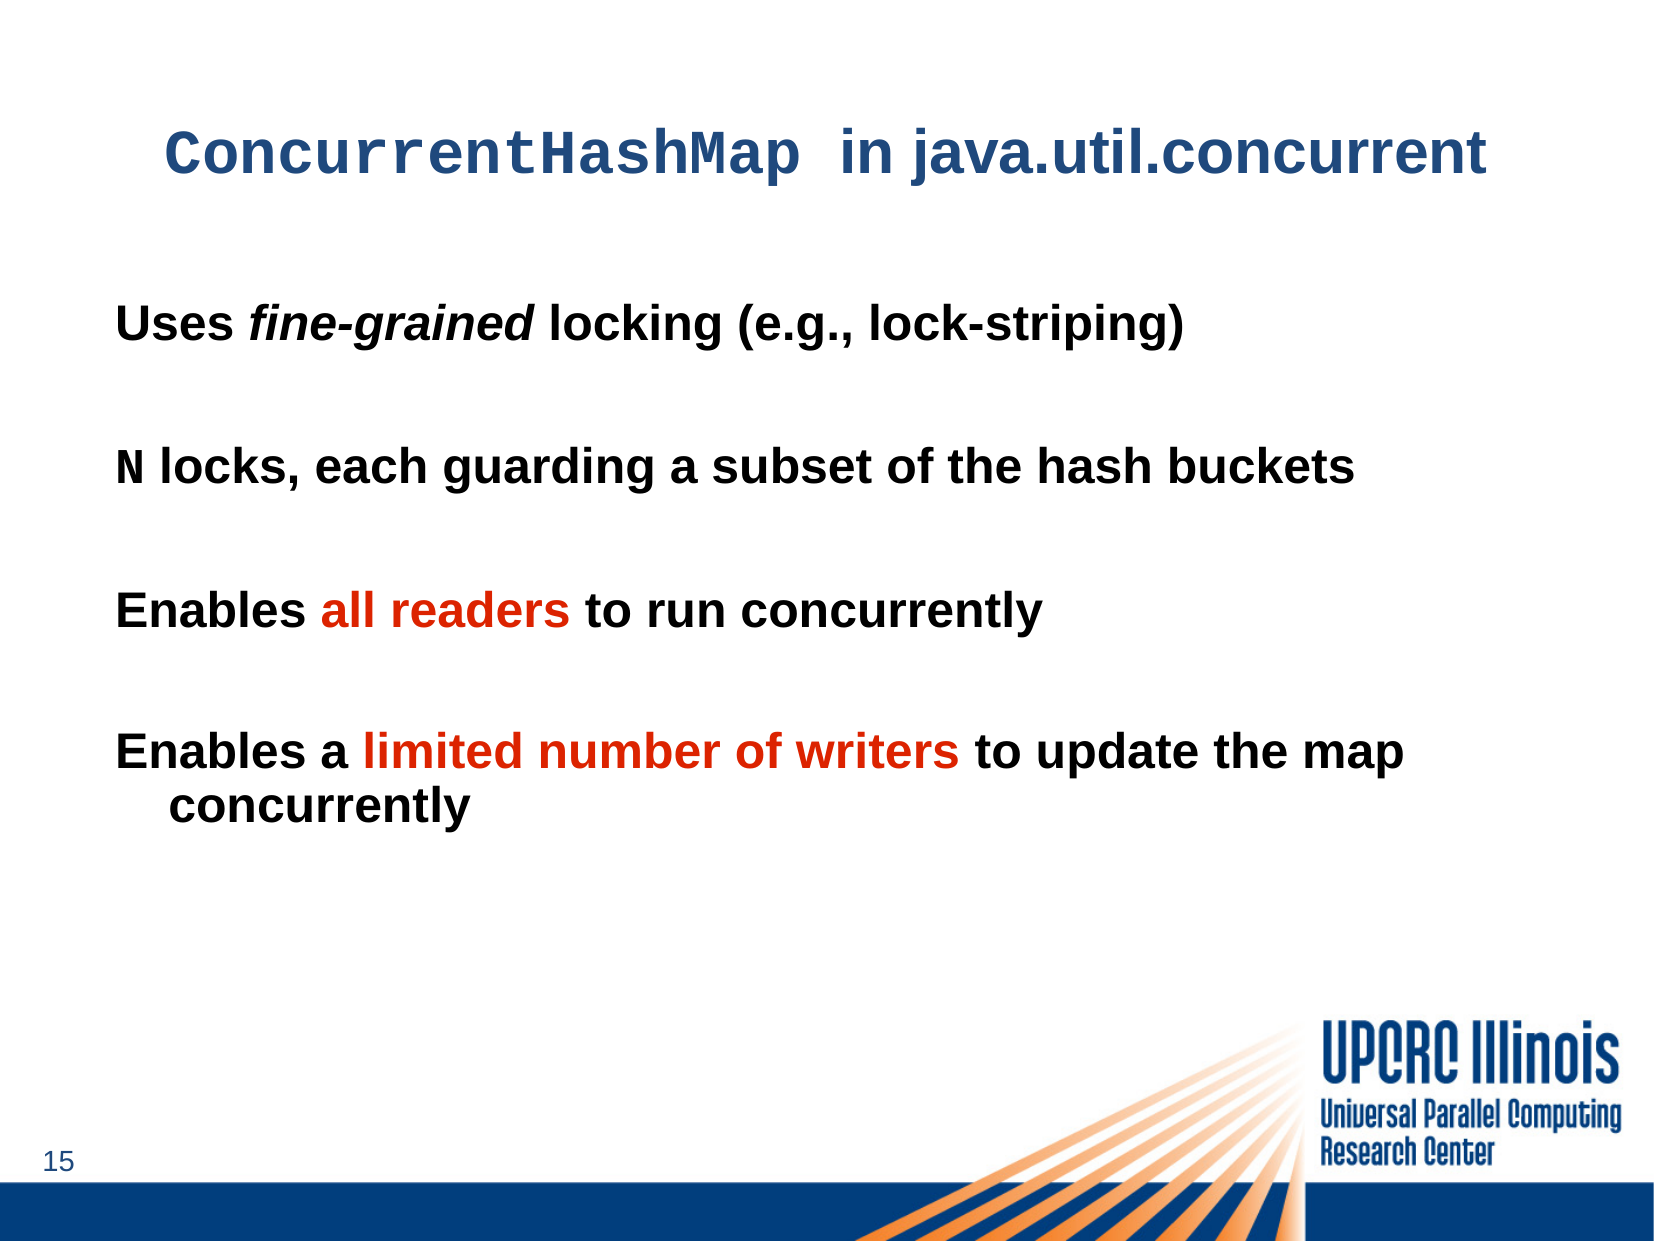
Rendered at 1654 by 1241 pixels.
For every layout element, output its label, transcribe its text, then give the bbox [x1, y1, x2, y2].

picture [0, 1005, 1654, 1241]
title ConcurrentHashMap in java.util.concurrent [82, 49, 1571, 257]
list Uses fine-grained locking (e.g., lock-striping) N locks, each guarding a subset of the hash buckets Enables all readers to run concurrently Enables a limited number of writers to update the map concurrently [82, 289, 1571, 1108]
